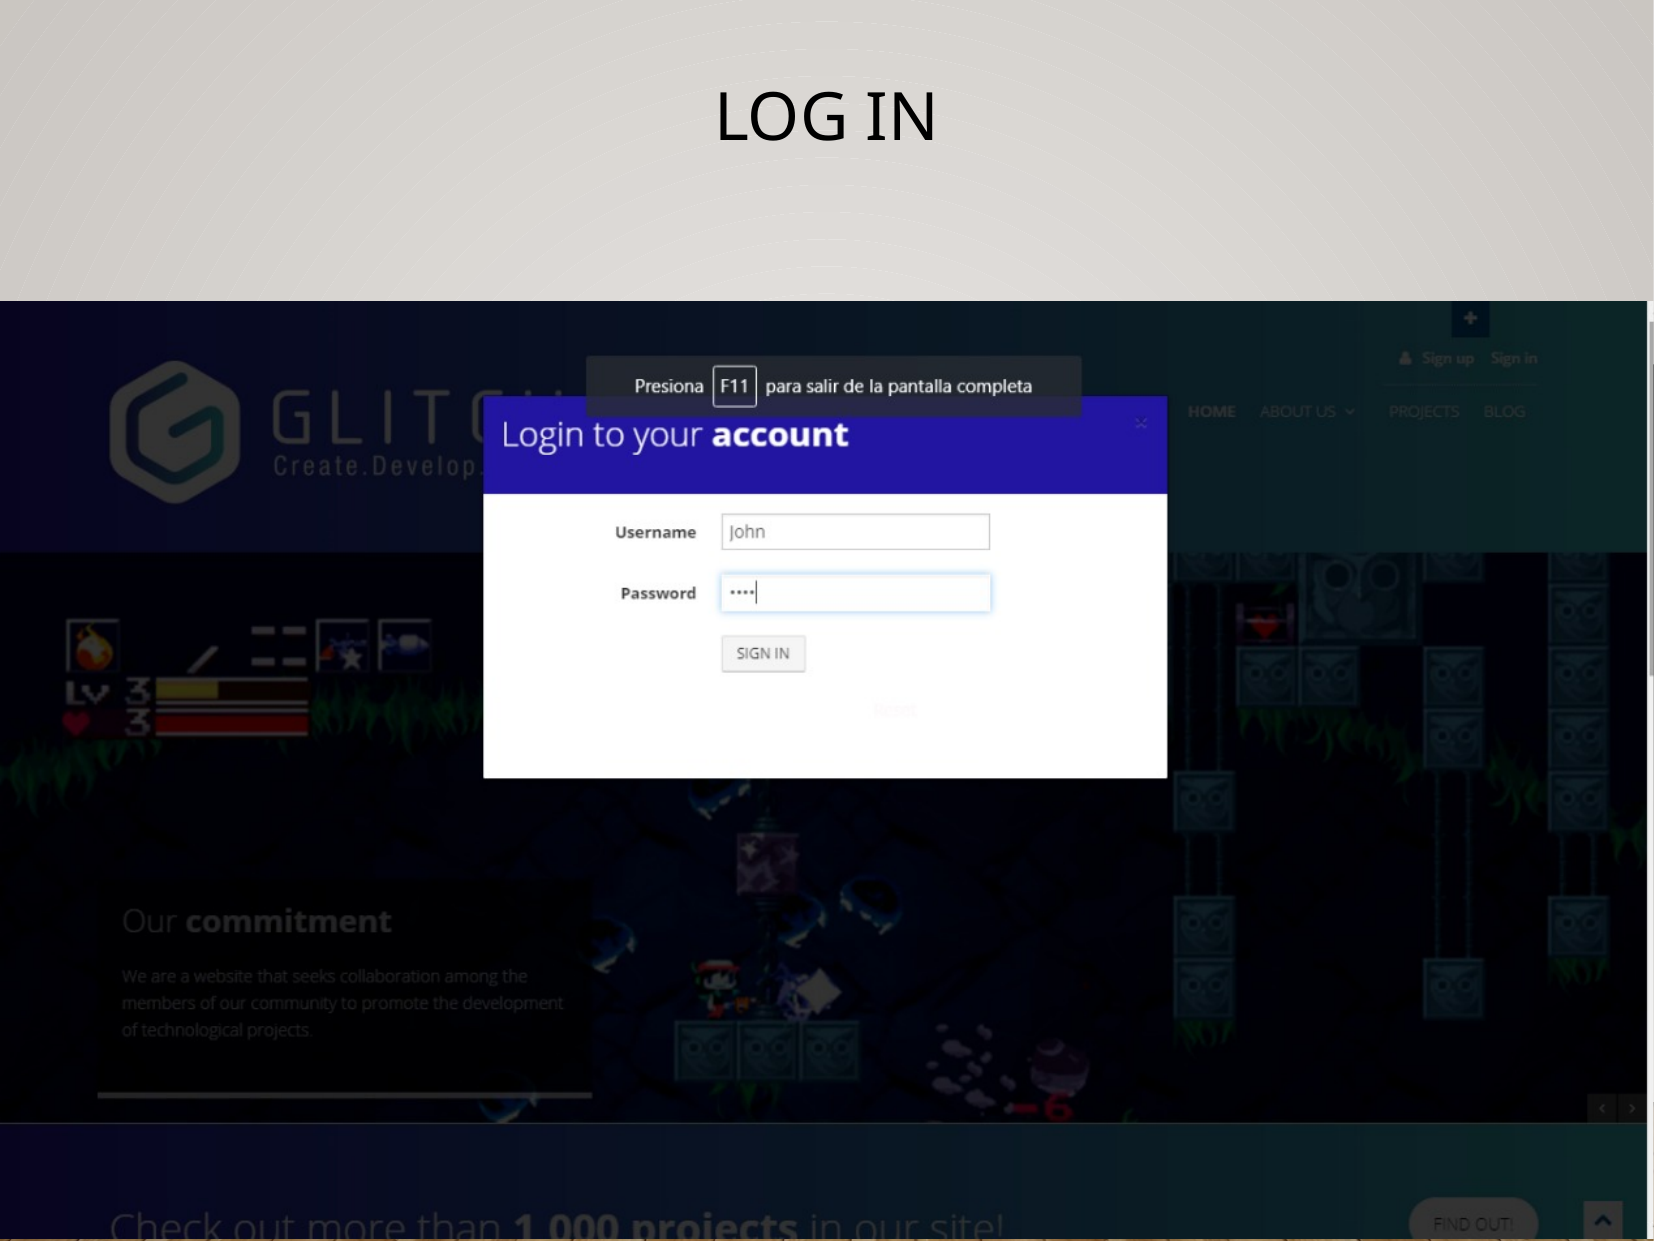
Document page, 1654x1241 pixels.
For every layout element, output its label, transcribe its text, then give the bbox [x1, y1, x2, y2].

title Log In [120, 74, 1533, 282]
picture [0, 301, 1654, 1239]
